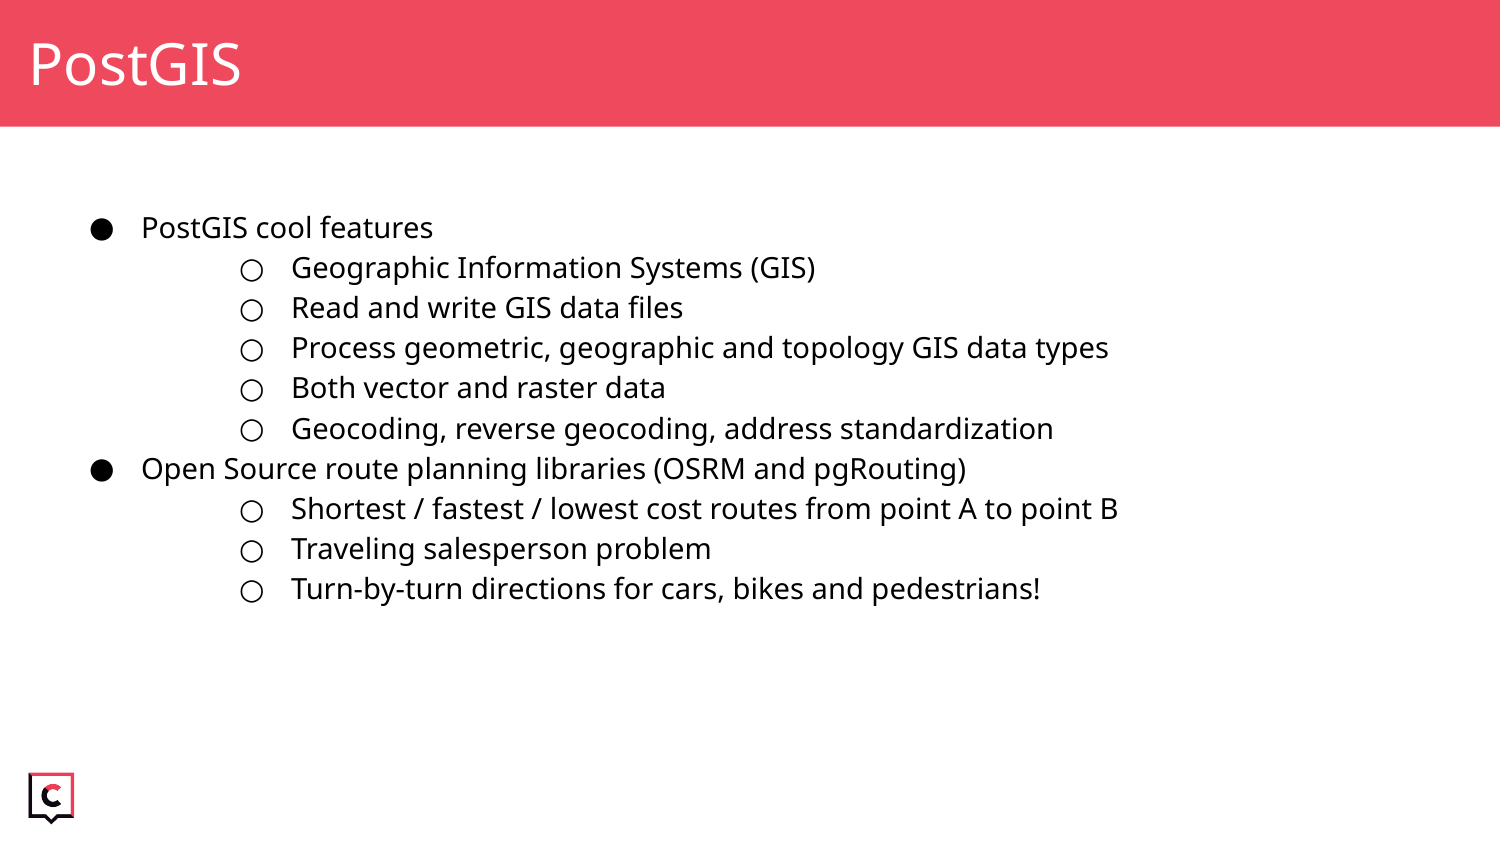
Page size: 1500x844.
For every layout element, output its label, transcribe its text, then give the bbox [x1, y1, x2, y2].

title PostGIS [13, 12, 1412, 107]
list PostGIS cool features Geographic Information Systems (GIS) Read and write GIS data files Process geometric, geographic and topology GIS data types Both vector and raster data Geocoding, reverse geocoding, address standardization Open Source route planning libraries (OSRM and pgRouting) Shortest / fastest / lowest cost routes from point A to point B Traveling salesperson problem Turn-by-turn directions for cars, bikes and pedestrians! [51, 189, 1449, 750]
picture [19, 764, 82, 830]
